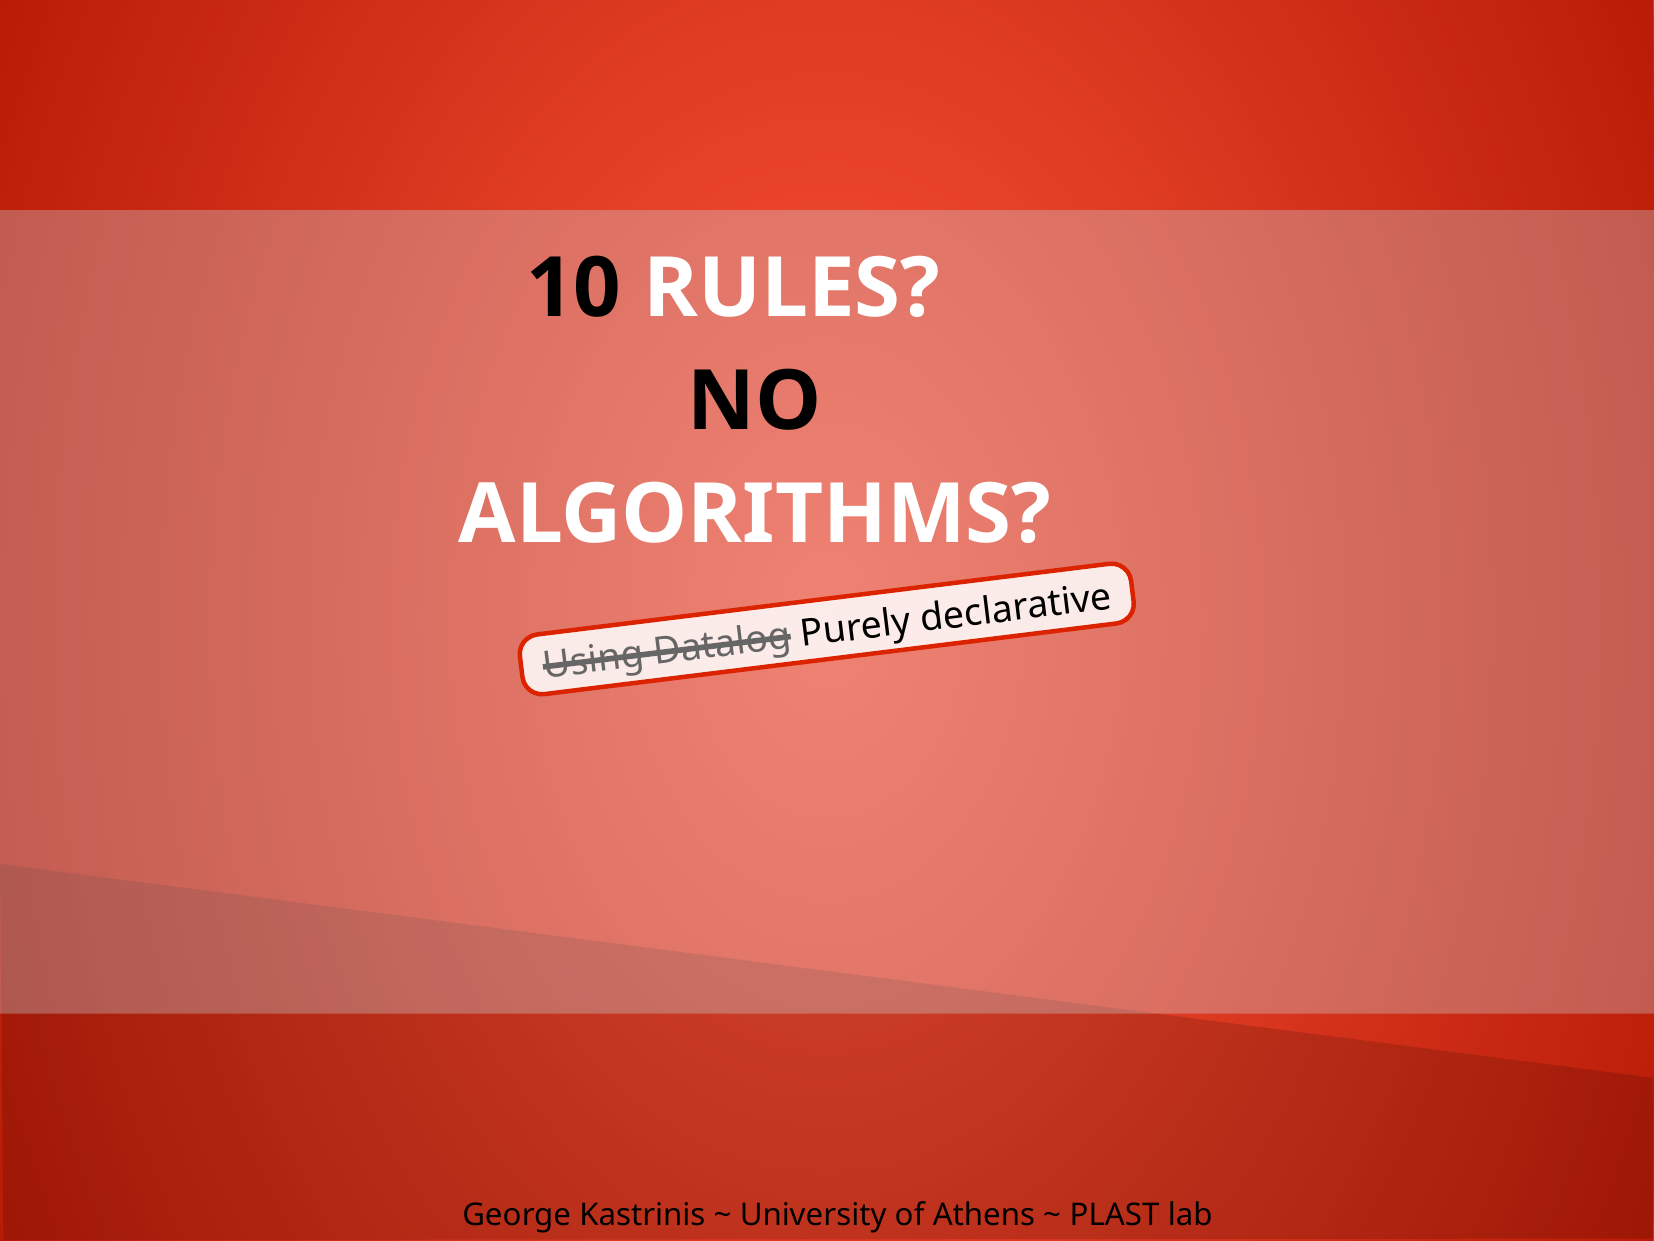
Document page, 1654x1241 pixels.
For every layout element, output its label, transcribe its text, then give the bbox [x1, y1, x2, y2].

text_box 10 RULES? NO ALGORITHMS? [443, 219, 1210, 421]
text_box Using Datalog Purely declarative [519, 563, 1134, 695]
text_box [0, 210, 1654, 1014]
text_box George Kastrinis ~ University of Athens ~ PLAST lab [447, 1185, 1207, 1236]
